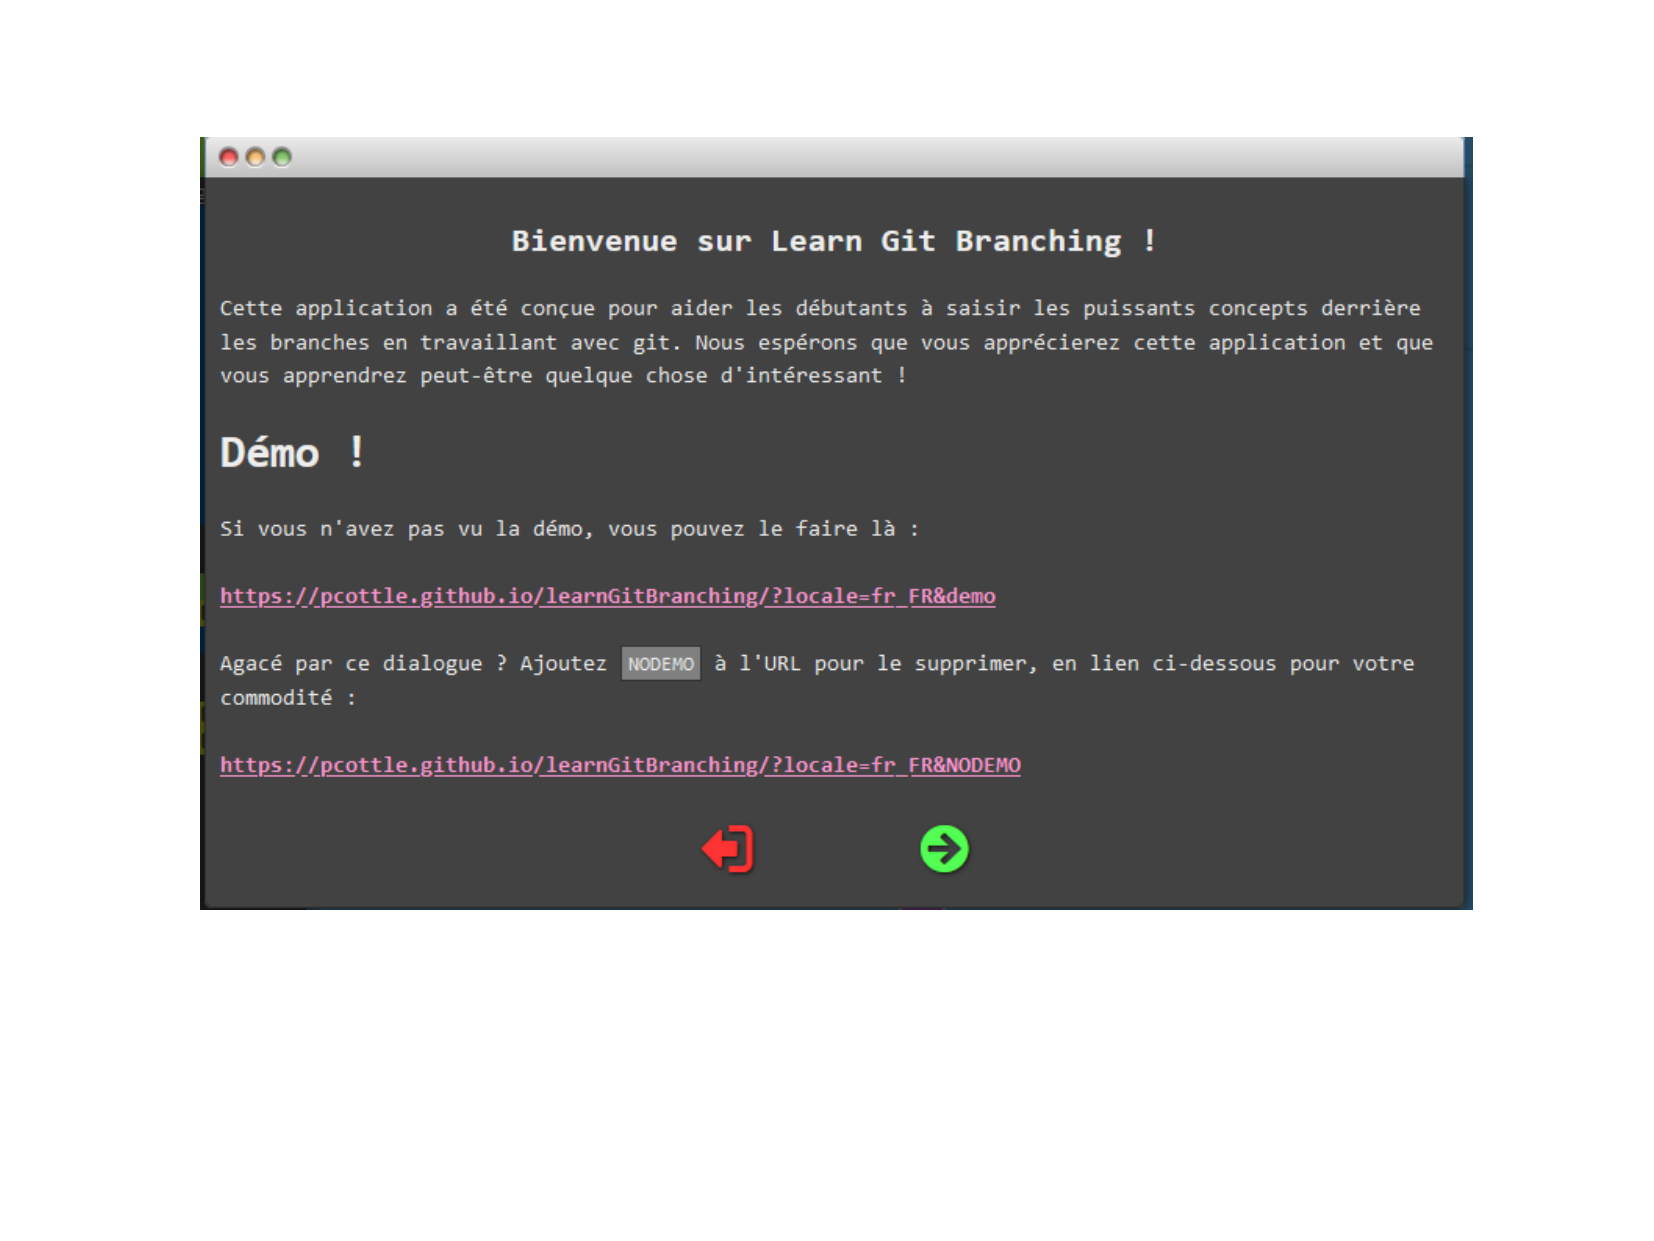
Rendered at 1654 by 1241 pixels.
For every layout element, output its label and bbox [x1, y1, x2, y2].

picture [200, 137, 1473, 910]
